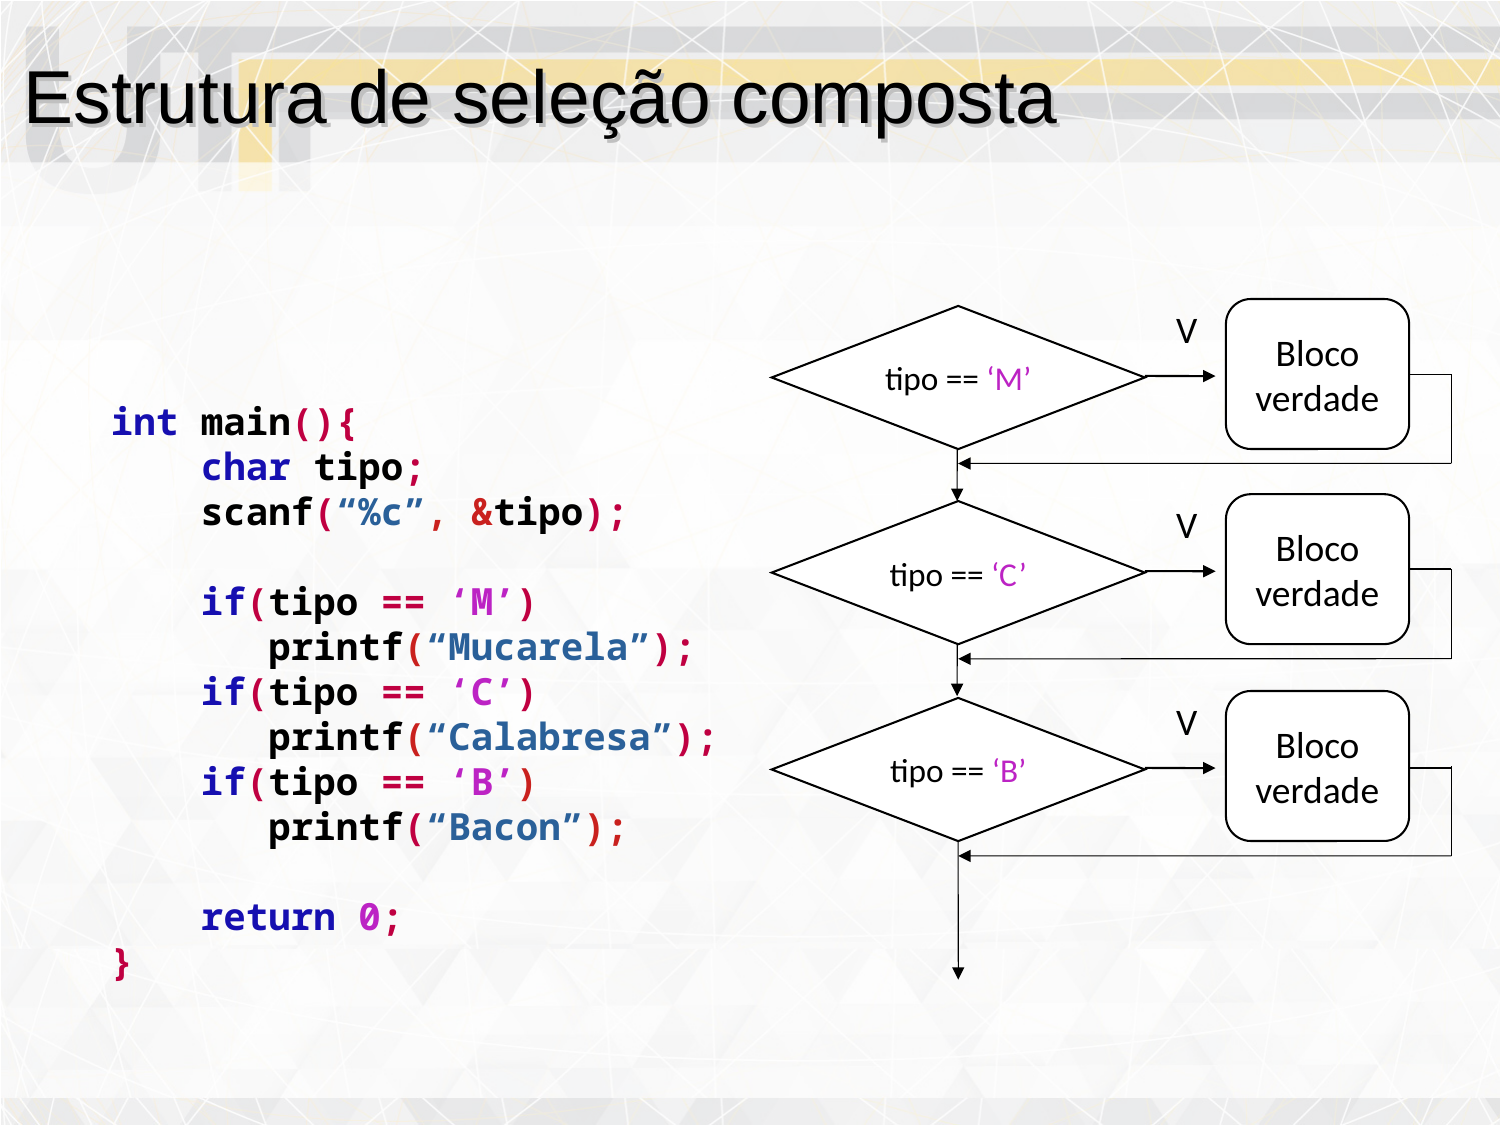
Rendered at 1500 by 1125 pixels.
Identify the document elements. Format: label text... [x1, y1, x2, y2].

text_box Bloco verdade [1225, 691, 1410, 842]
text_box V [1161, 494, 1213, 554]
text_box tipo == ‘B’ [771, 697, 1145, 841]
text_box int main(){ char tipo; scanf(“%c”, &tipo); if(tipo == ‘M’) printf(“Mucarela”); if(tipo == ‘C’) printf(“Calabresa”); if(tipo == ‘B’) printf(“Bacon”); return 0; } [96, 390, 734, 991]
text_box Bloco verdade [1225, 494, 1410, 645]
text_box tipo == ‘C’ [771, 501, 1145, 645]
text_box V [1161, 691, 1213, 751]
text_box V [1161, 298, 1213, 359]
text_box Bloco verdade [1225, 298, 1410, 449]
title Estrutura de seleção composta [23, 18, 1489, 178]
text_box tipo == ‘M’ [771, 305, 1145, 450]
